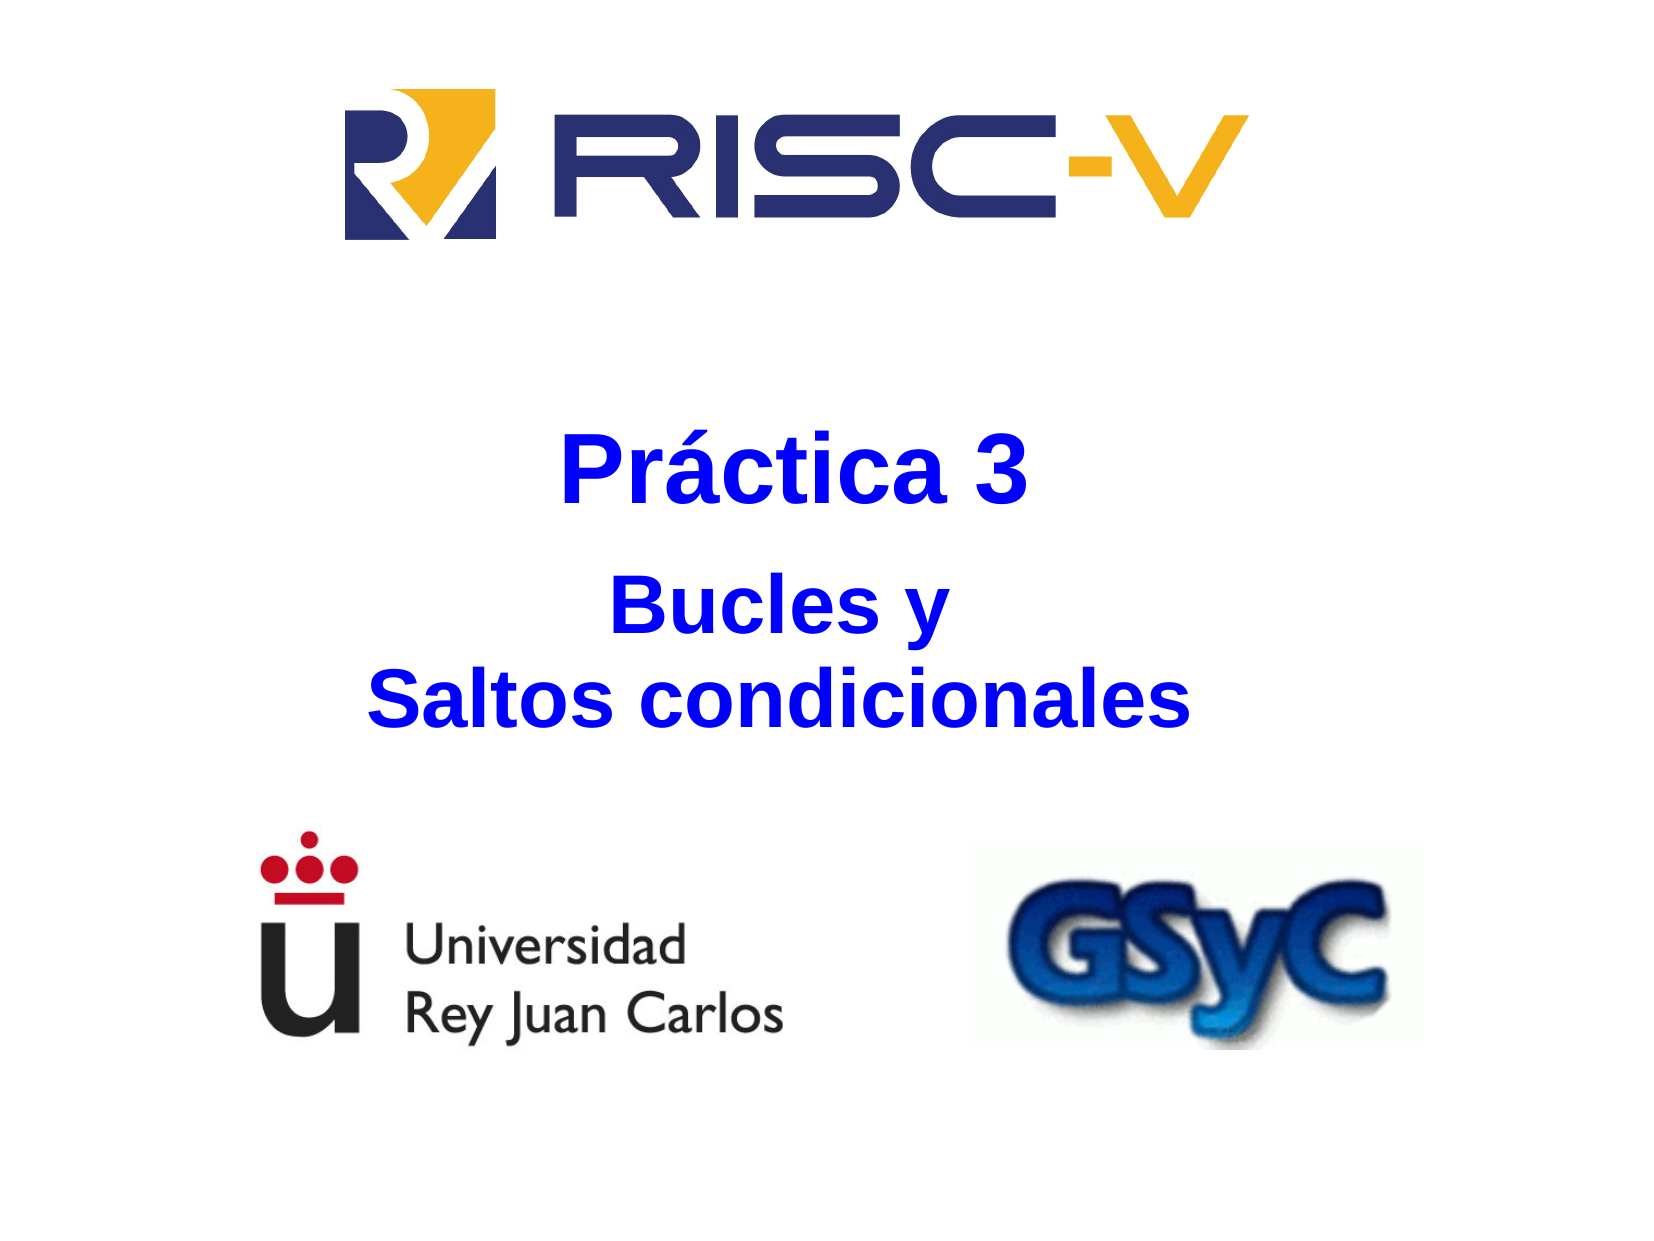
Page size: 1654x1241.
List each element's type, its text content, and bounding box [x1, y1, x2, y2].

picture [226, 809, 811, 1066]
picture [968, 839, 1426, 1051]
title Práctica 3 [525, 413, 1066, 526]
title Bucles y Saltos condicionales [255, 540, 1306, 764]
picture [345, 89, 1249, 241]
